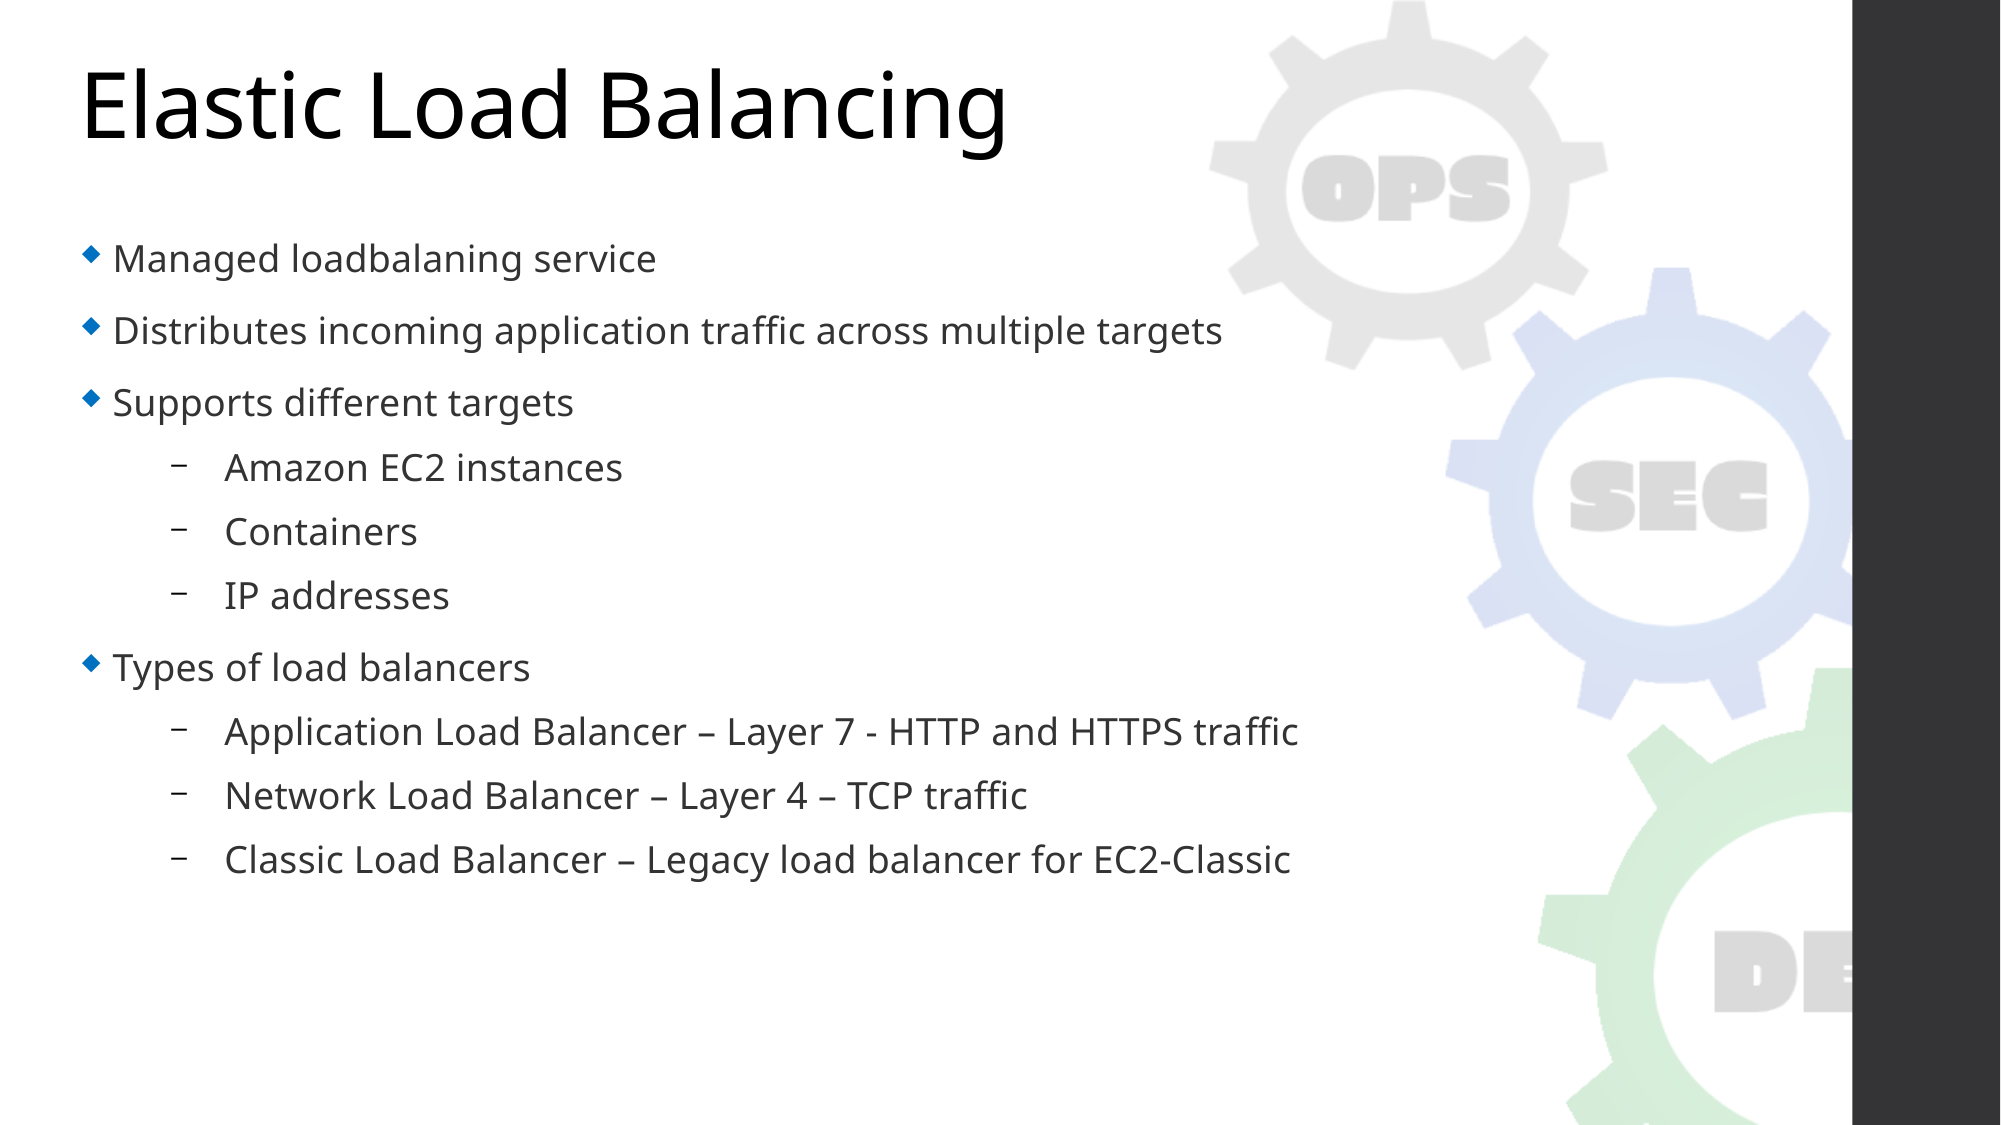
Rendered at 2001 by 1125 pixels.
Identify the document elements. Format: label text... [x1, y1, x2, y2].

list Managed loadbalaning service Distributes incoming application traﬃc across multiple targets Supports different targets Amazon EC2 instances Containers IP addresses Types of load balancers Application Load Balancer – Layer 7 - HTTP and HTTPS traﬃc Network Load Balancer – Layer 4 – TCP traffic Classic Load Balancer – Legacy load balancer for EC2-Classic [67, 230, 1801, 1106]
title Elastic Load Balancing [64, 33, 1797, 166]
